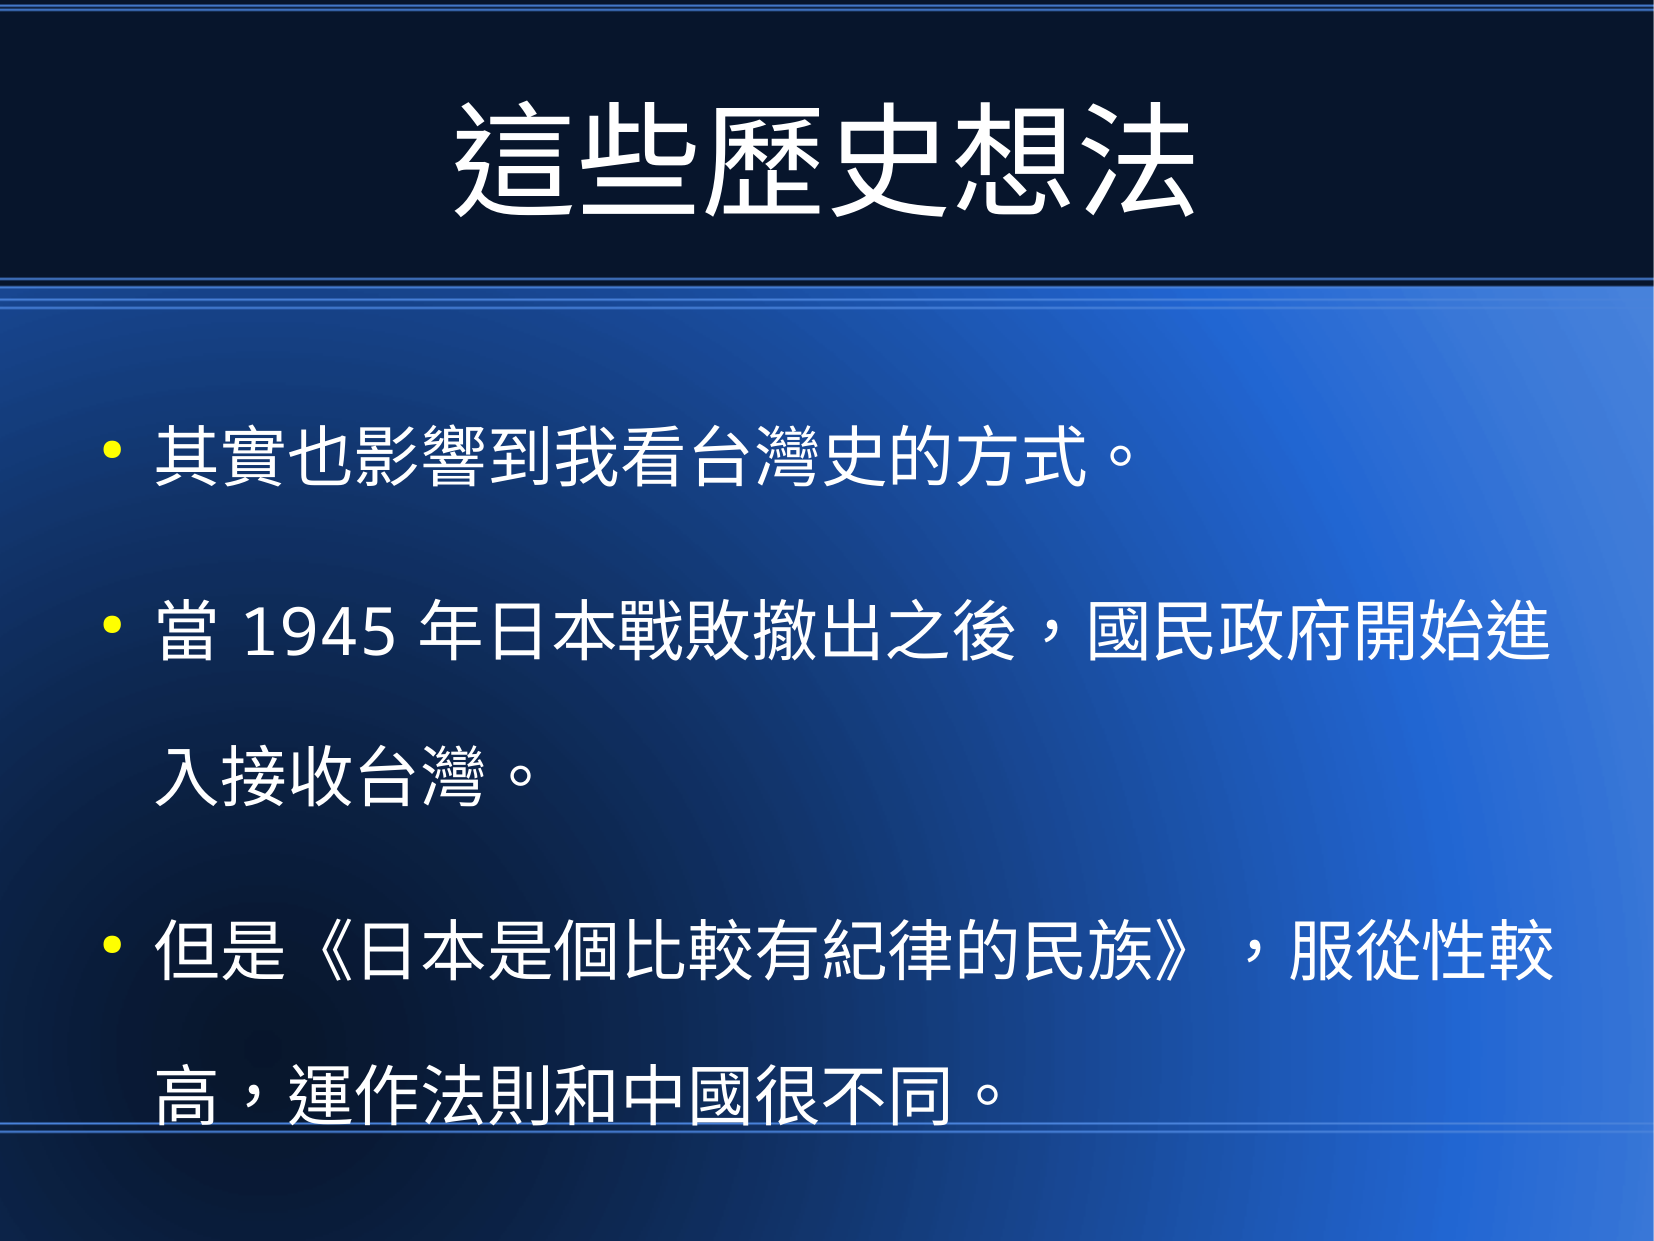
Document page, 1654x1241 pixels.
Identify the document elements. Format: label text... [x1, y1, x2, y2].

list 其實也影響到我看台灣史的方式。 當1945年日本戰敗撤出之後，國民政府開始進入接收台灣。 但是《日本是個比較有紀律的民族》，服從性較高，運作法則和中國很不同。 [82, 355, 1571, 1241]
picture [0, 0, 1654, 1241]
title 這些歷史想法 [82, 49, 1571, 257]
